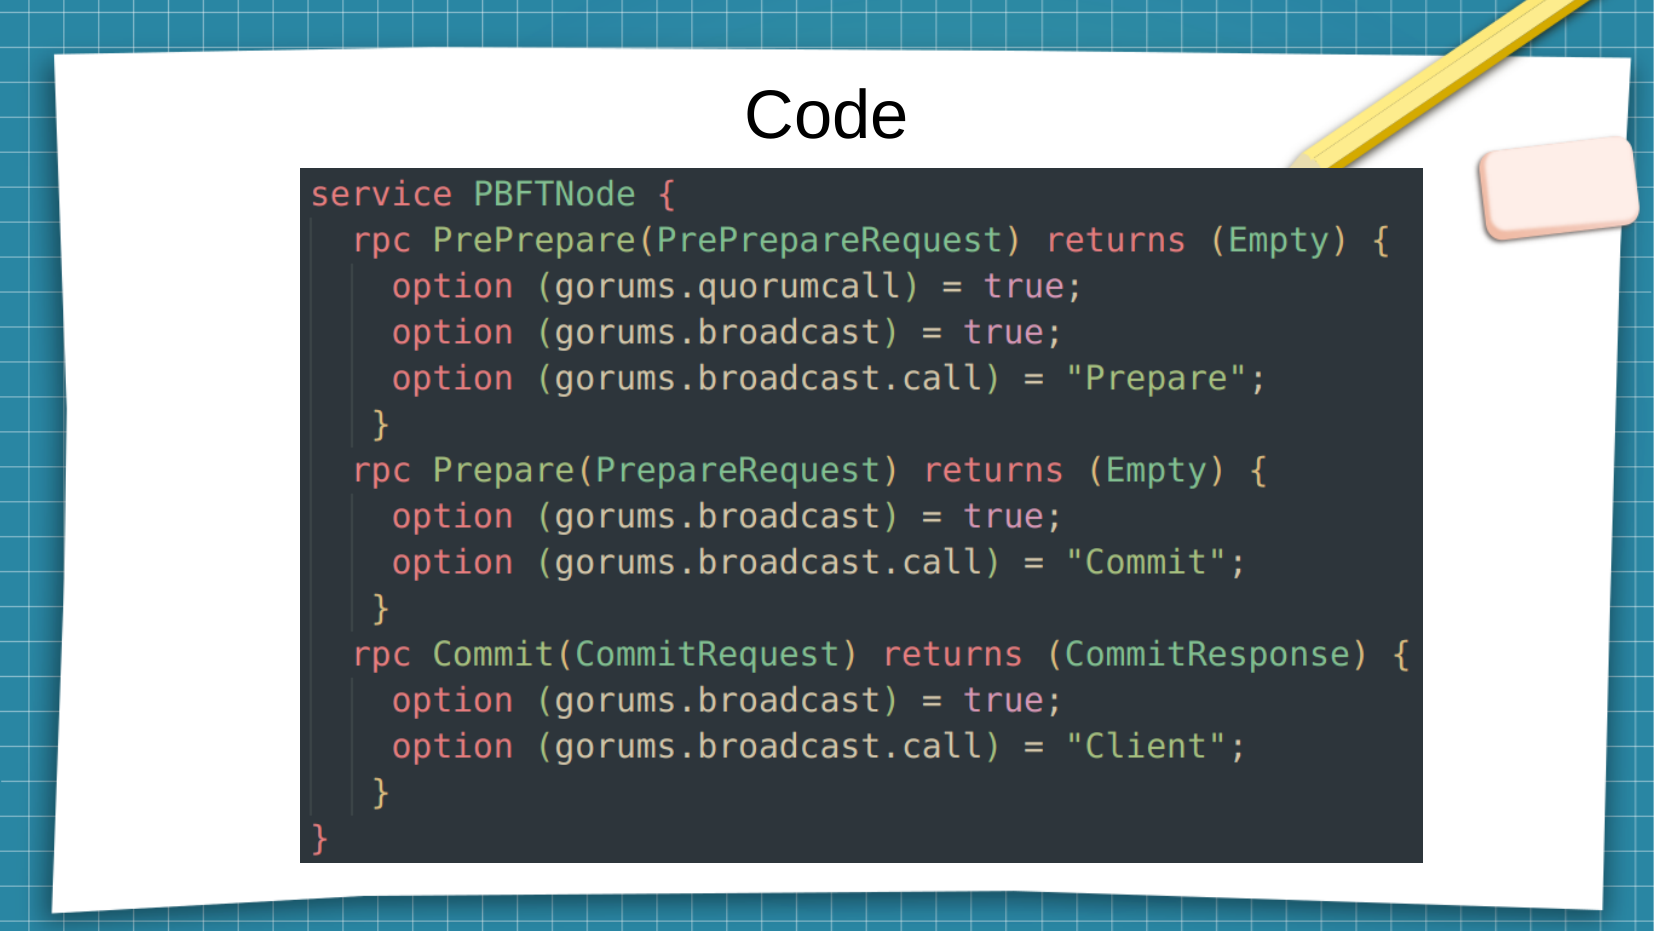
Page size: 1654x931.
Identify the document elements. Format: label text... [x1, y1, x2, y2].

picture [0, 0, 1654, 931]
title Code [82, 37, 1571, 193]
